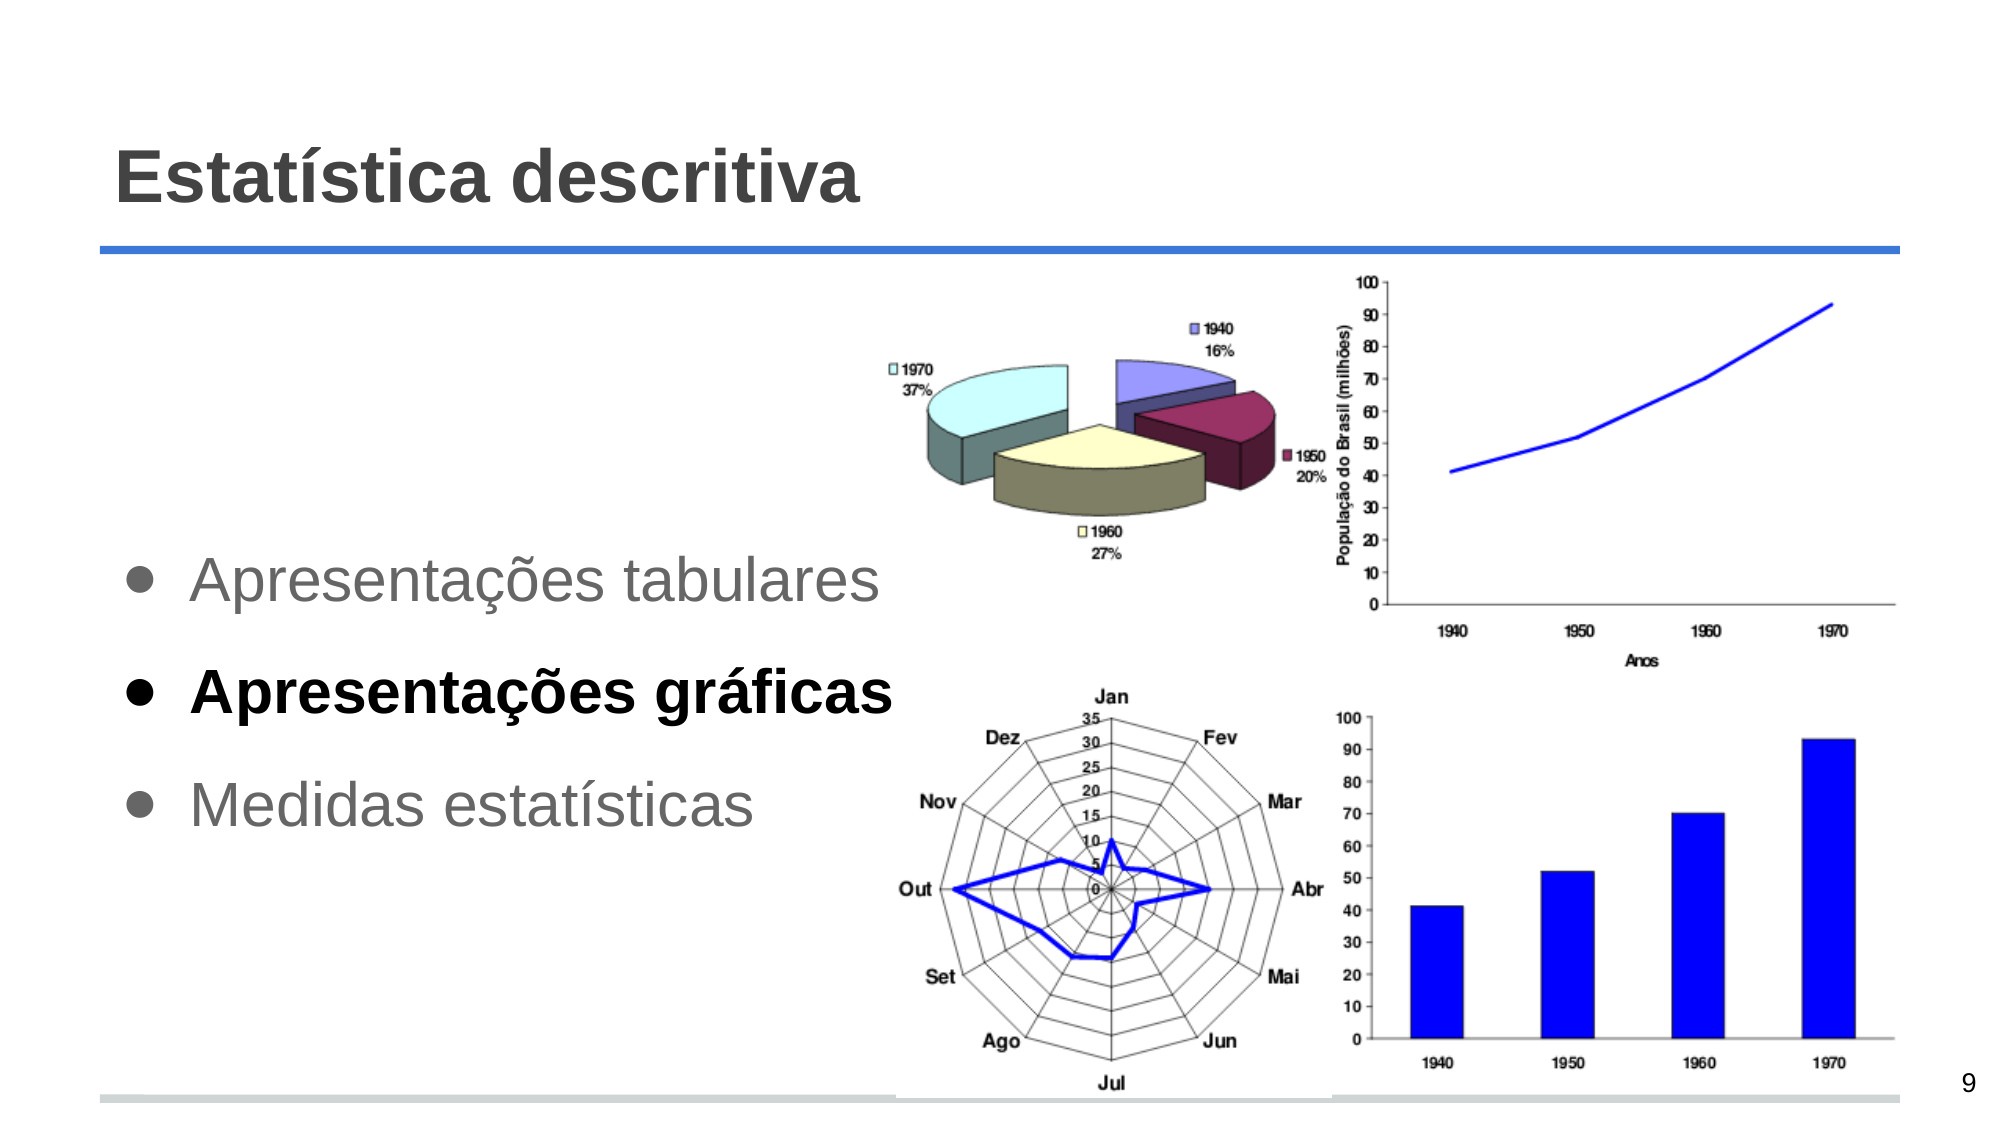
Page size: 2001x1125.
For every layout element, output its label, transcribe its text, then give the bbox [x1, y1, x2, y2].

slide_number <number> [1871, 1038, 1992, 1125]
list Apresentações tabulares Apresentações gráficas Medidas estatísticas [99, 262, 1900, 1078]
title Estatística descritiva [99, 45, 1900, 233]
picture [881, 265, 1902, 673]
picture [896, 685, 1900, 1098]
